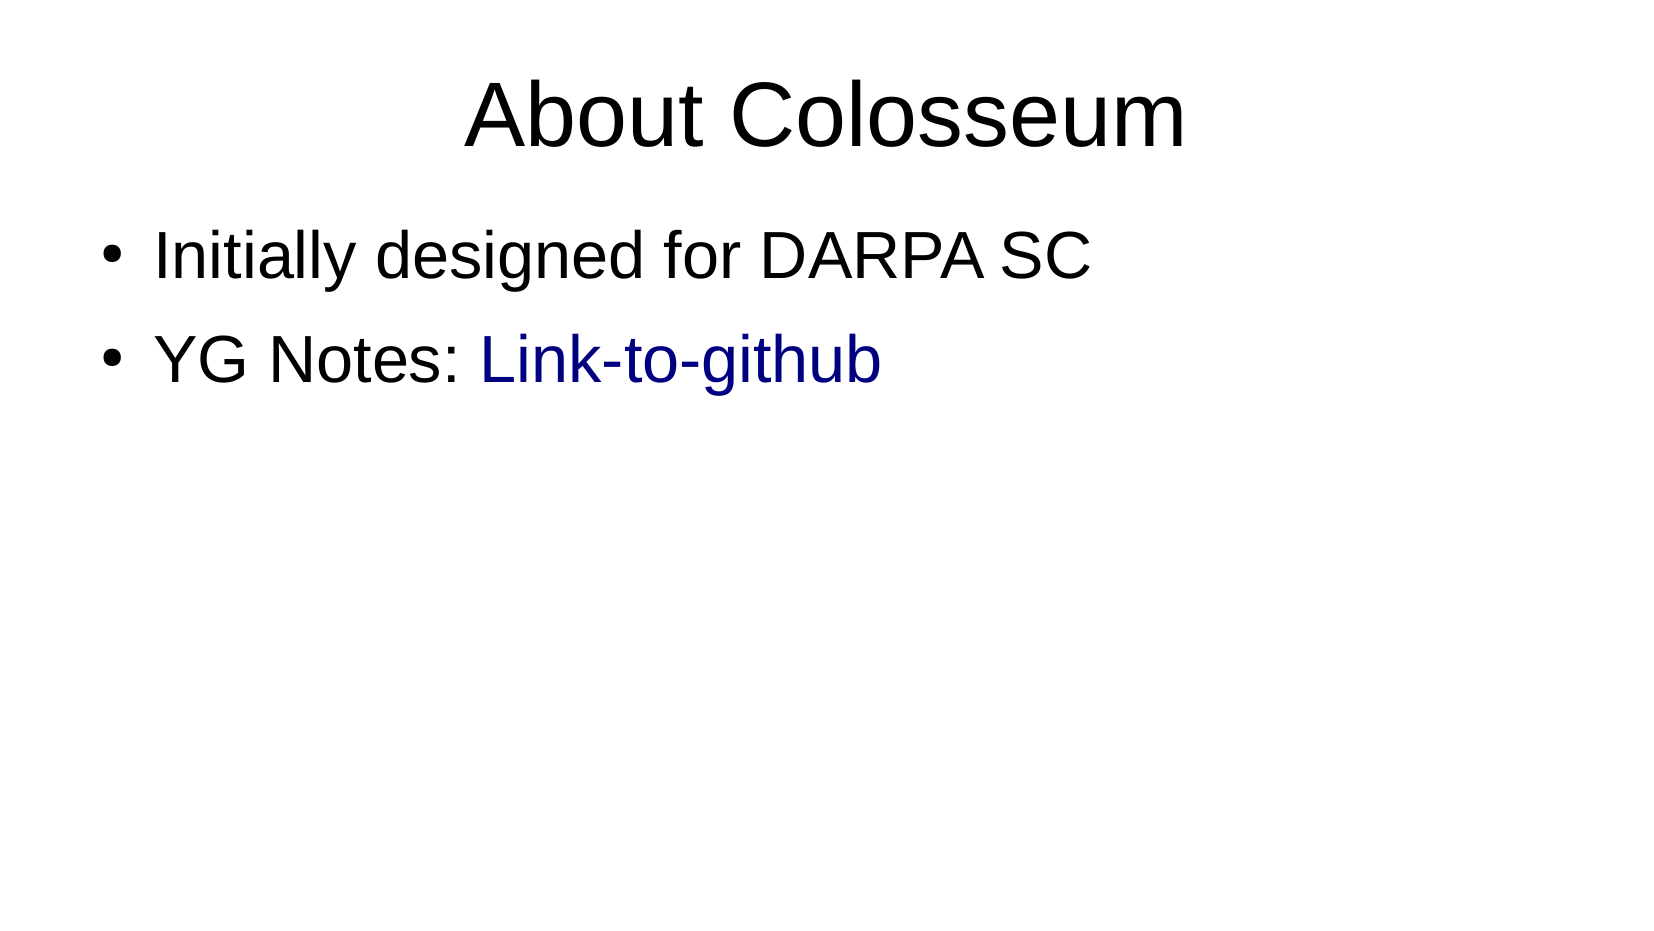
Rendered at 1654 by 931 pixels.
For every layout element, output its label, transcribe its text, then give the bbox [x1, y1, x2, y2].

list Initially designed for DARPA SC YG Notes: Link-to-github [82, 217, 1571, 758]
title About Colosseum [82, 37, 1571, 193]
